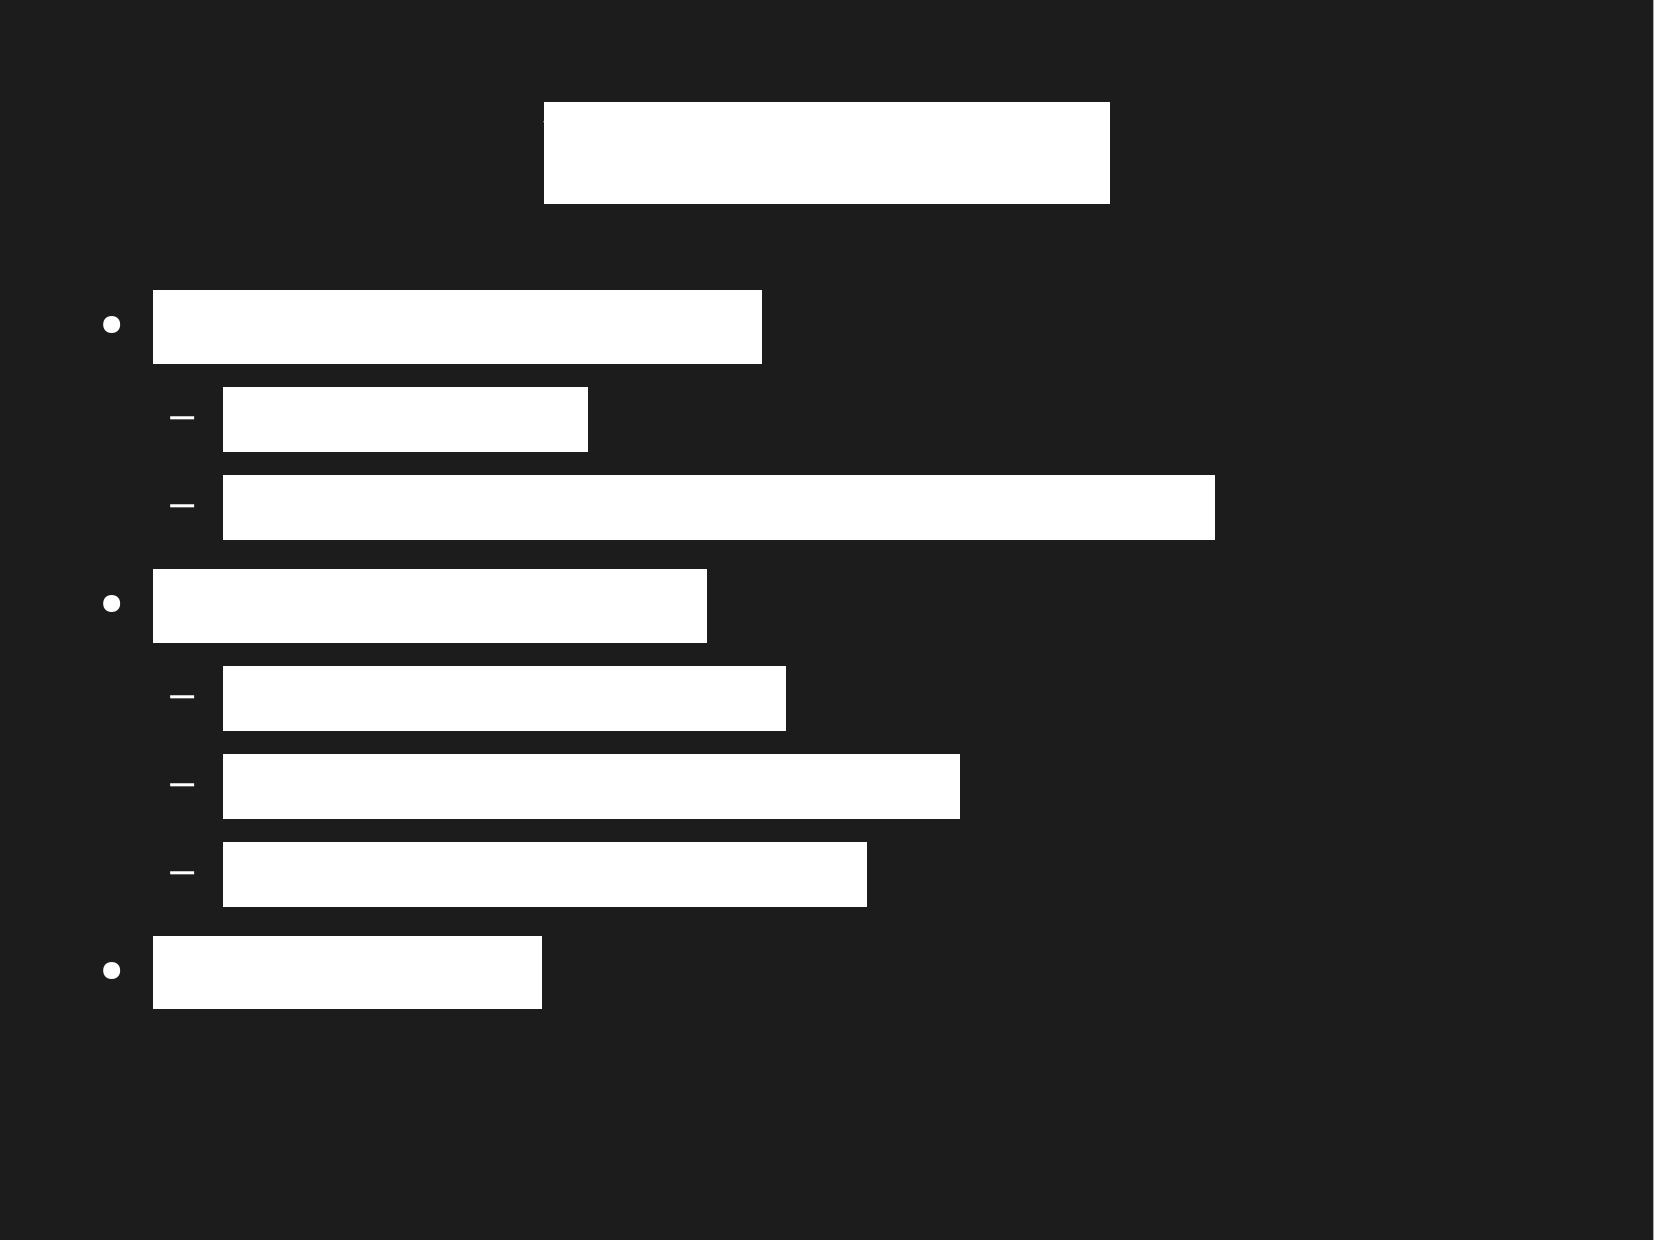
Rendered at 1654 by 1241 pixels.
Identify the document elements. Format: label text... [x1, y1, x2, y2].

title Why parsers? [82, 49, 1571, 257]
list Regular Expressions Limited Scope 'mini parser'. Try building them youself! Parsers are useful: Compiling/Interpreting Semantical Analysis (Linting) Understanding user input They are fun! [82, 290, 1571, 1010]
